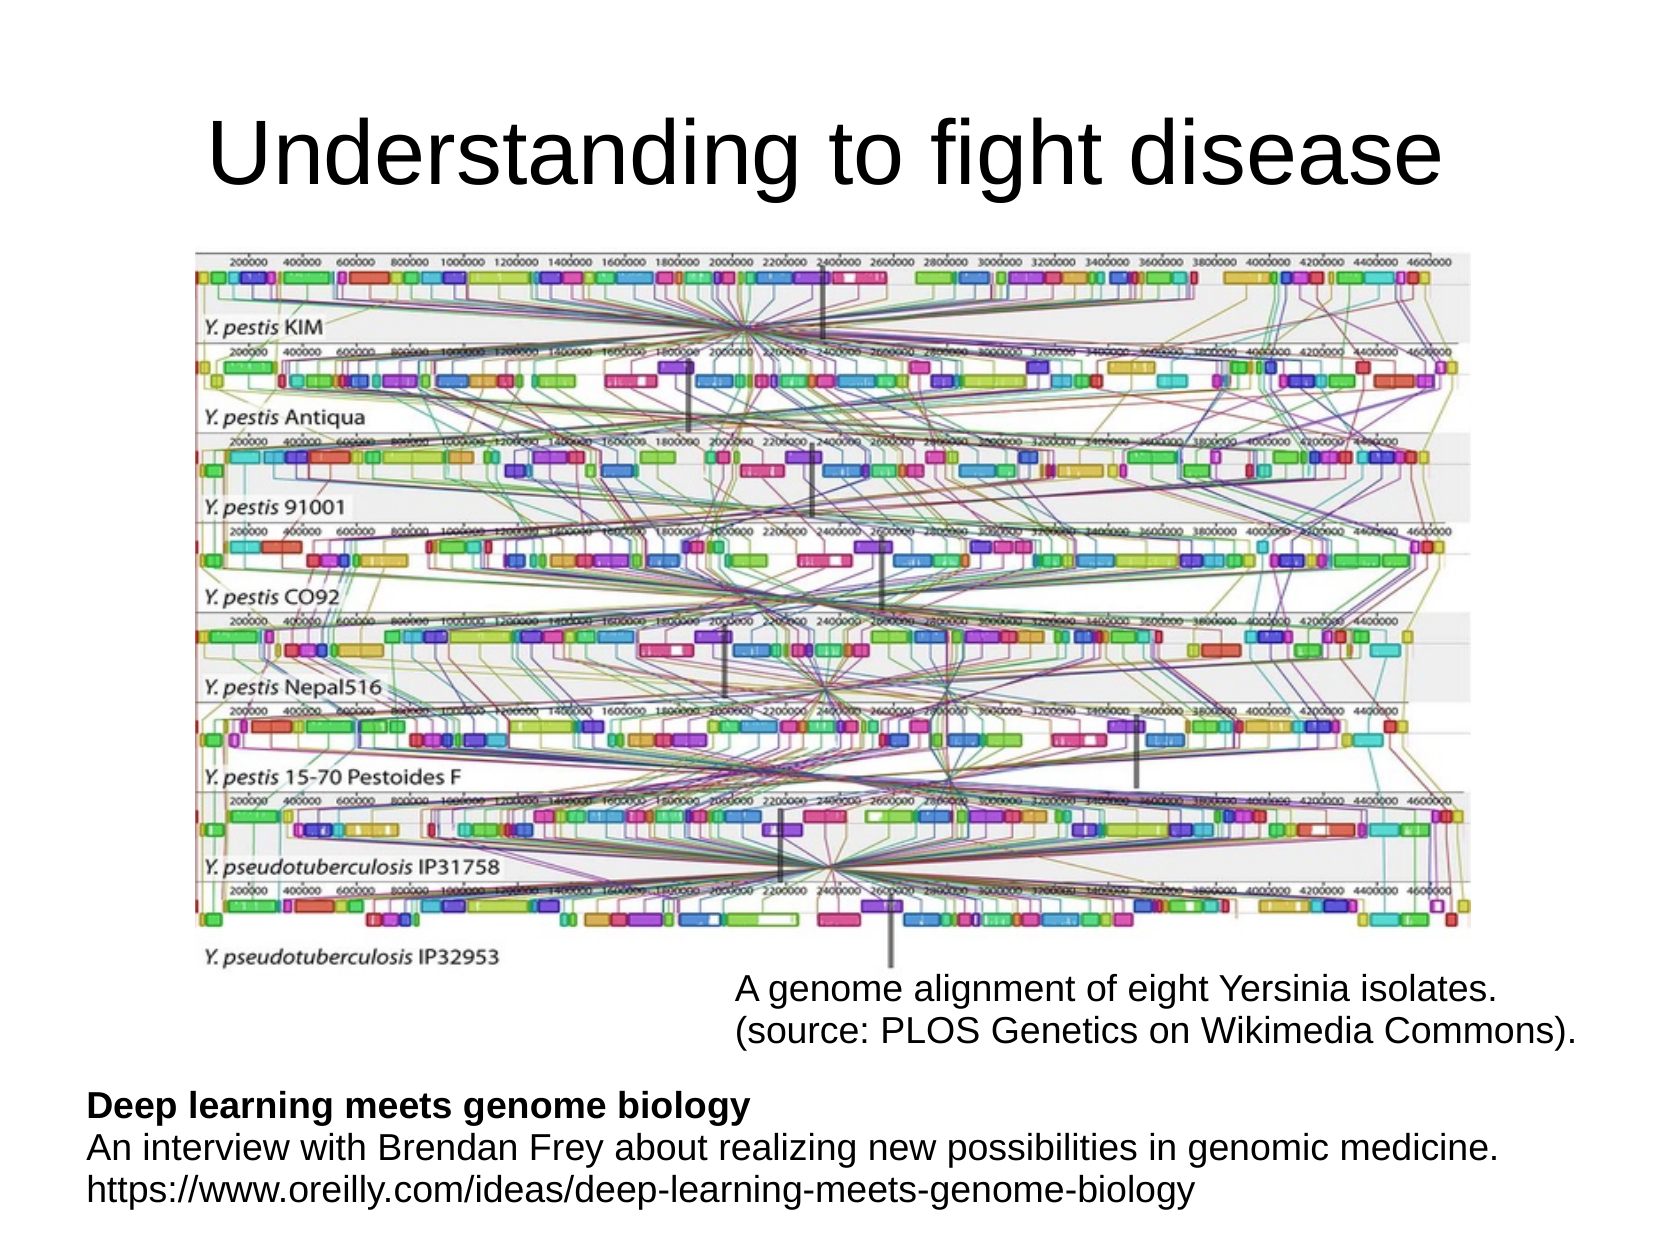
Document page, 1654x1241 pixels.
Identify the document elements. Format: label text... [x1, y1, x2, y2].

text_box Deep learning meets genome biology An interview with Brendan Frey about realizing new possibilities in genomic medicine. https://www.oreilly.com/ideas/deep-learning-meets-genome-biology [71, 1035, 1516, 1218]
text_box A genome alignment of eight Yersinia isolates. (source: PLOS Genetics on Wikimedia Commons). [720, 960, 1604, 1059]
picture [195, 234, 1471, 991]
title Understanding to fight disease [82, 49, 1571, 257]
